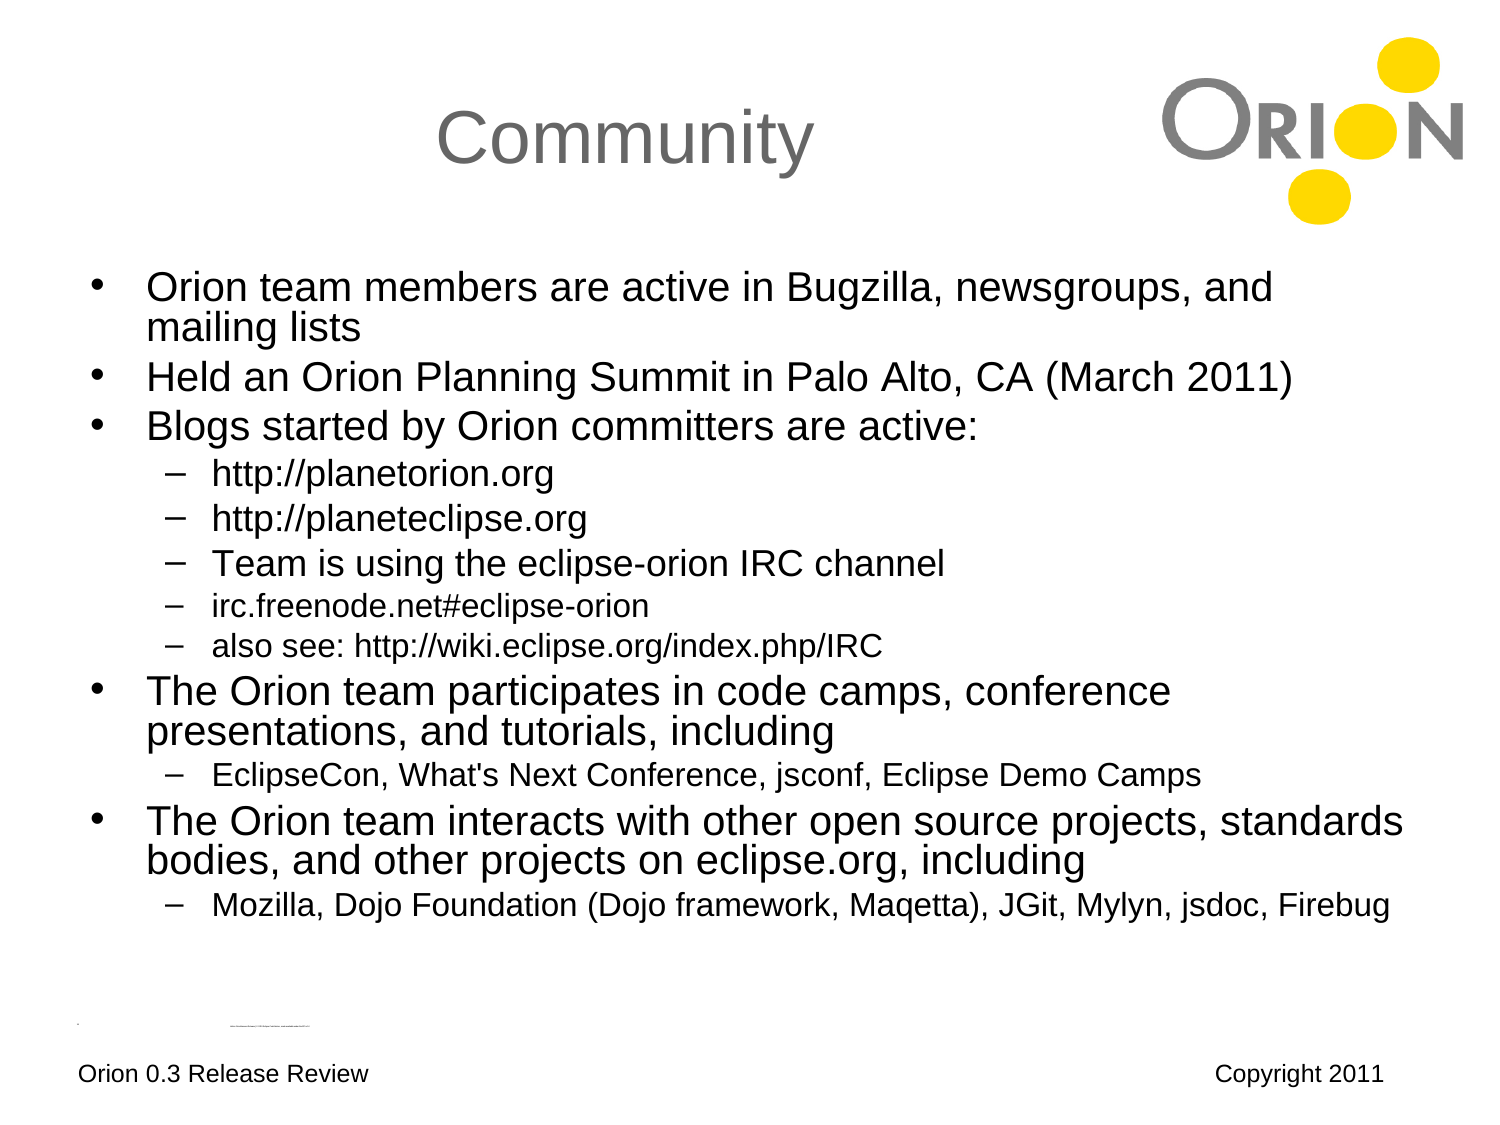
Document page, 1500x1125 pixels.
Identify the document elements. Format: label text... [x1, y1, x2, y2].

picture [1162, 37, 1463, 225]
title Community [74, 45, 1176, 233]
list Orion team members are active in Bugzilla, newsgroups, and mailing lists Held an Orion Planning Summit in Palo Alto, CA (March 2011) Blogs started by Orion committers are active: http://planetorion.org http://planeteclipse.org Team is using the eclipse-orion IRC channel irc.freenode.net#eclipse-orion also see: http://wiki.eclipse.org/index.php/IRC The Orion team participates in code camps, conference presentations, and tutorials, including EclipseCon, What's Next Conference, jsconf, Eclipse Demo Camps The Orion team interacts with other open source projects, standards bodies, and other projects on eclipse.org, including Mozilla, Dojo Foundation (Dojo framework, Maqetta), JGit, Mylyn, jsdoc, Firebug [75, 262, 1426, 1006]
